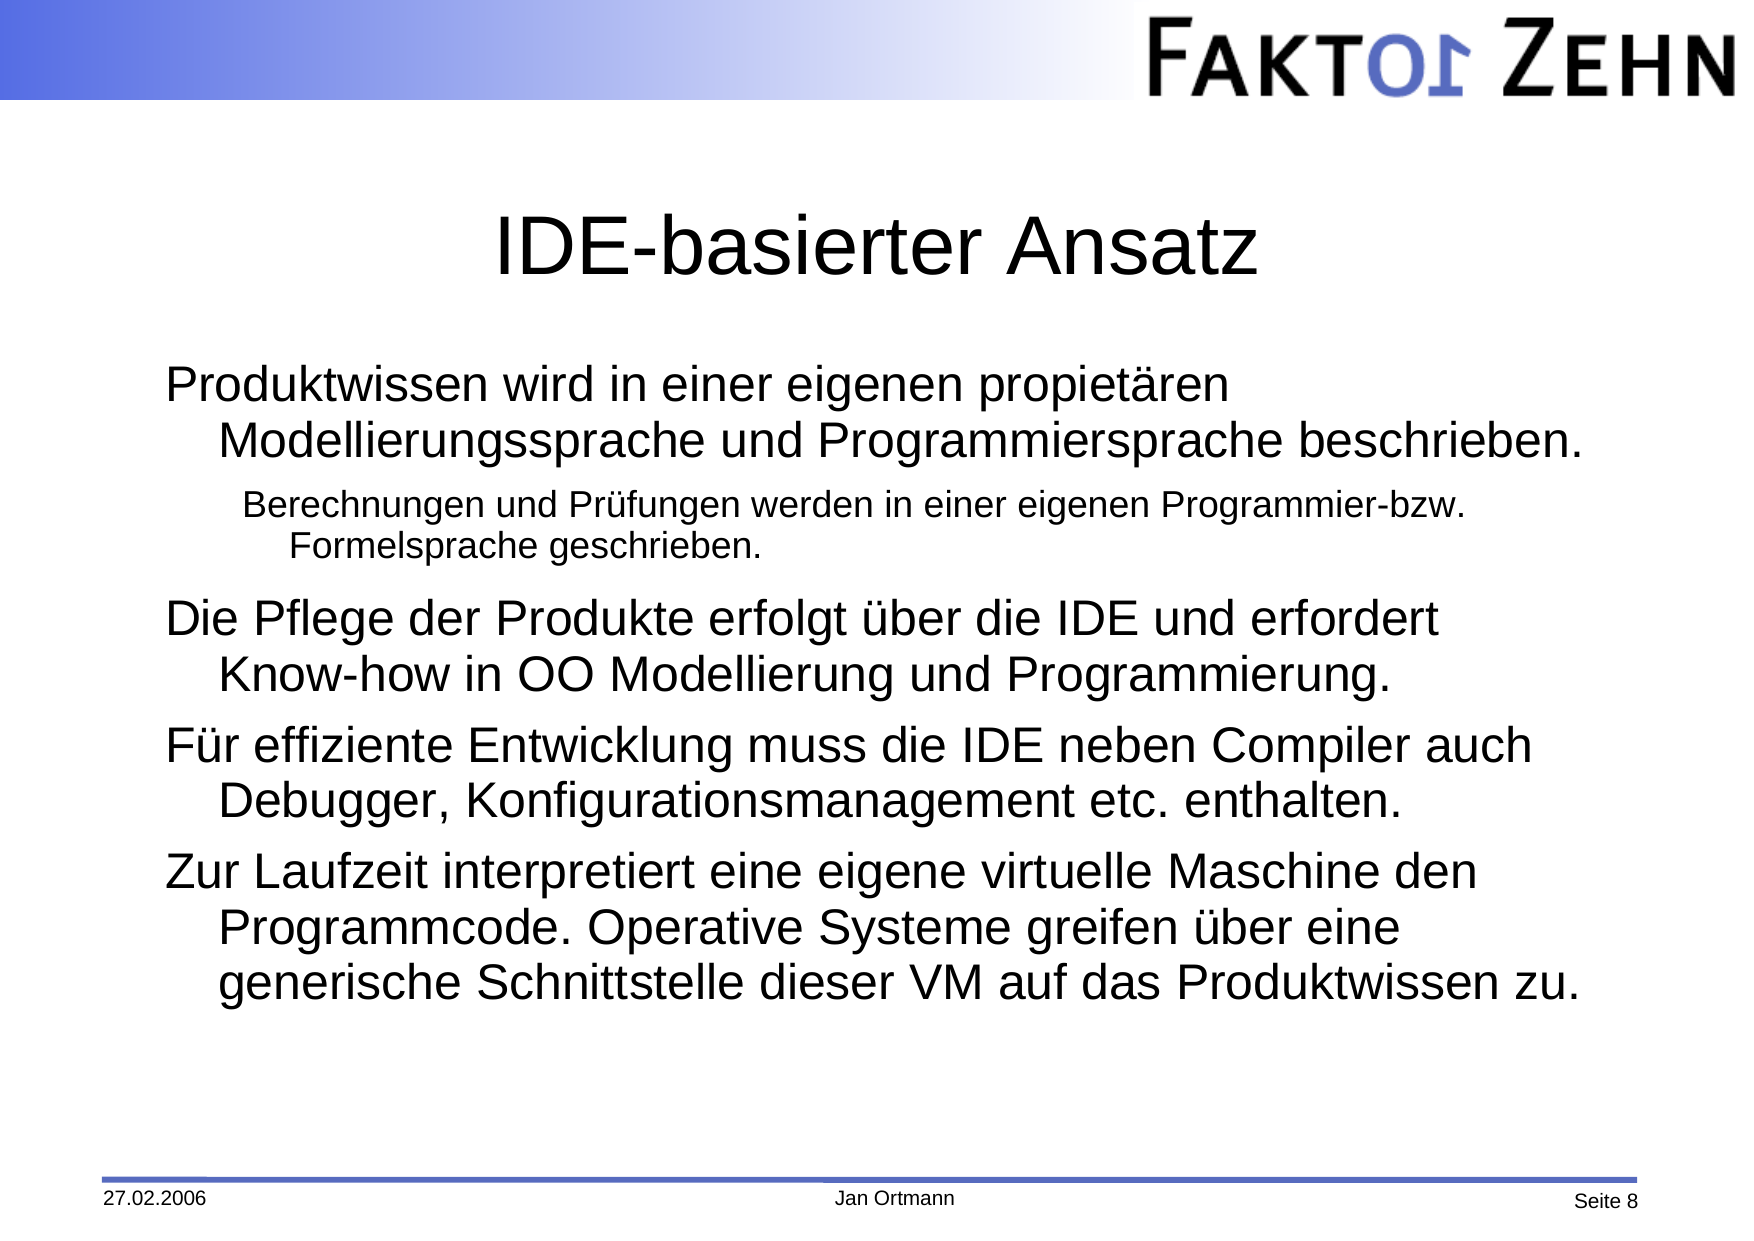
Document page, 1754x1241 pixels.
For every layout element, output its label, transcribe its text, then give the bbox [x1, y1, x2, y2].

list Produktwissen wird in einer eigenen propietären Modellierungssprache und Programmiersprache beschrieben. Berechnungen und Prüfungen werden in einer eigenen Programmier-bzw. Formelsprache geschrieben. Die Pflege der Produkte erfolgt über die IDE und erfordert Know-how in OO Modellierung und Programmierung. Für effiziente Entwicklung muss die IDE neben Compiler auch Debugger, Konfigurationsmanagement etc. enthalten. Zur Laufzeit interpretiert eine eigene virtuelle Maschine den Programmcode. Operative Systeme greifen über eine generische Schnittstelle dieser VM auf das Produktwissen zu. [147, 356, 1593, 1063]
picture [1133, 2, 1749, 105]
title IDE-basierter Ansatz [179, 142, 1576, 349]
